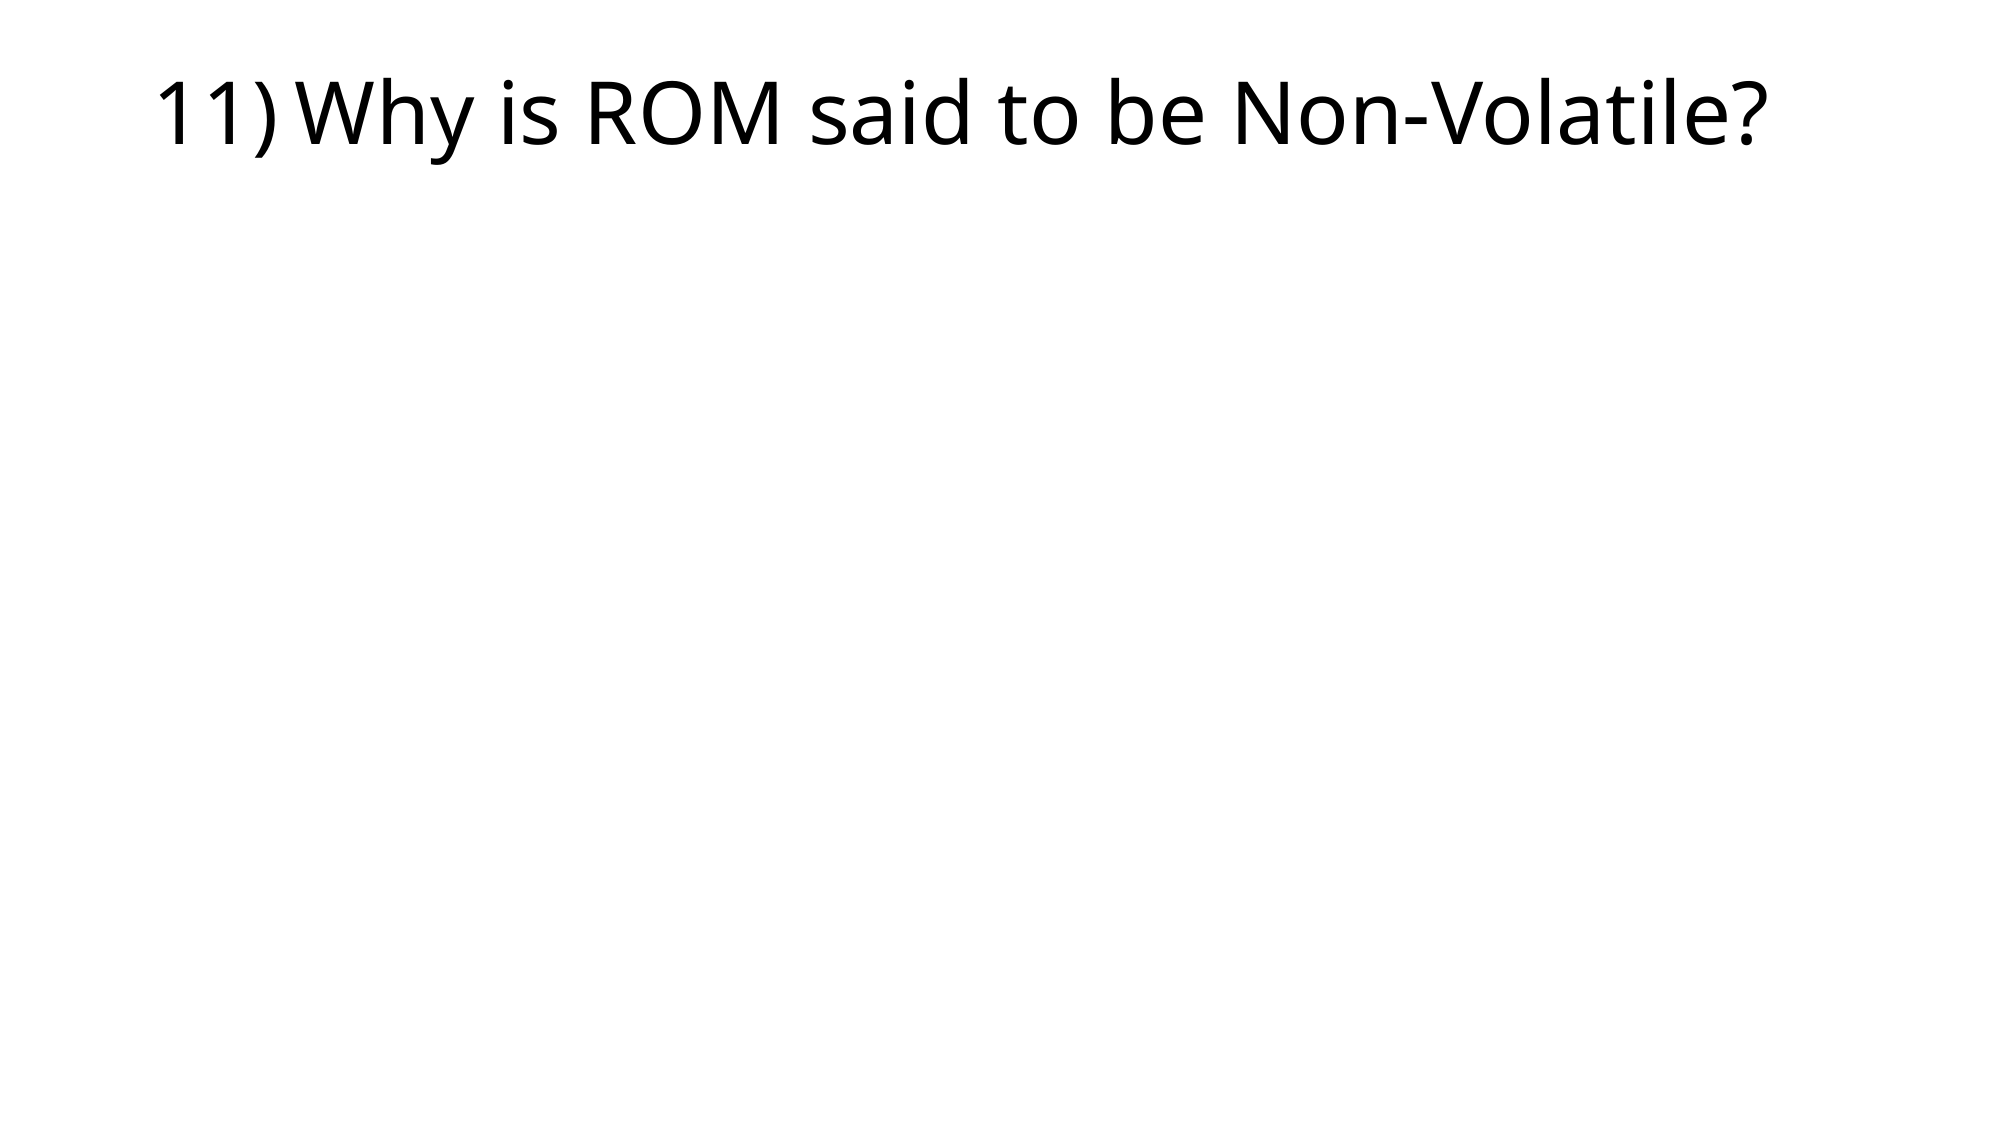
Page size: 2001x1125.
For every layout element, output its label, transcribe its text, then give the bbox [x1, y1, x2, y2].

title 11) Why is ROM said to be Non-Volatile? [137, 59, 1863, 278]
